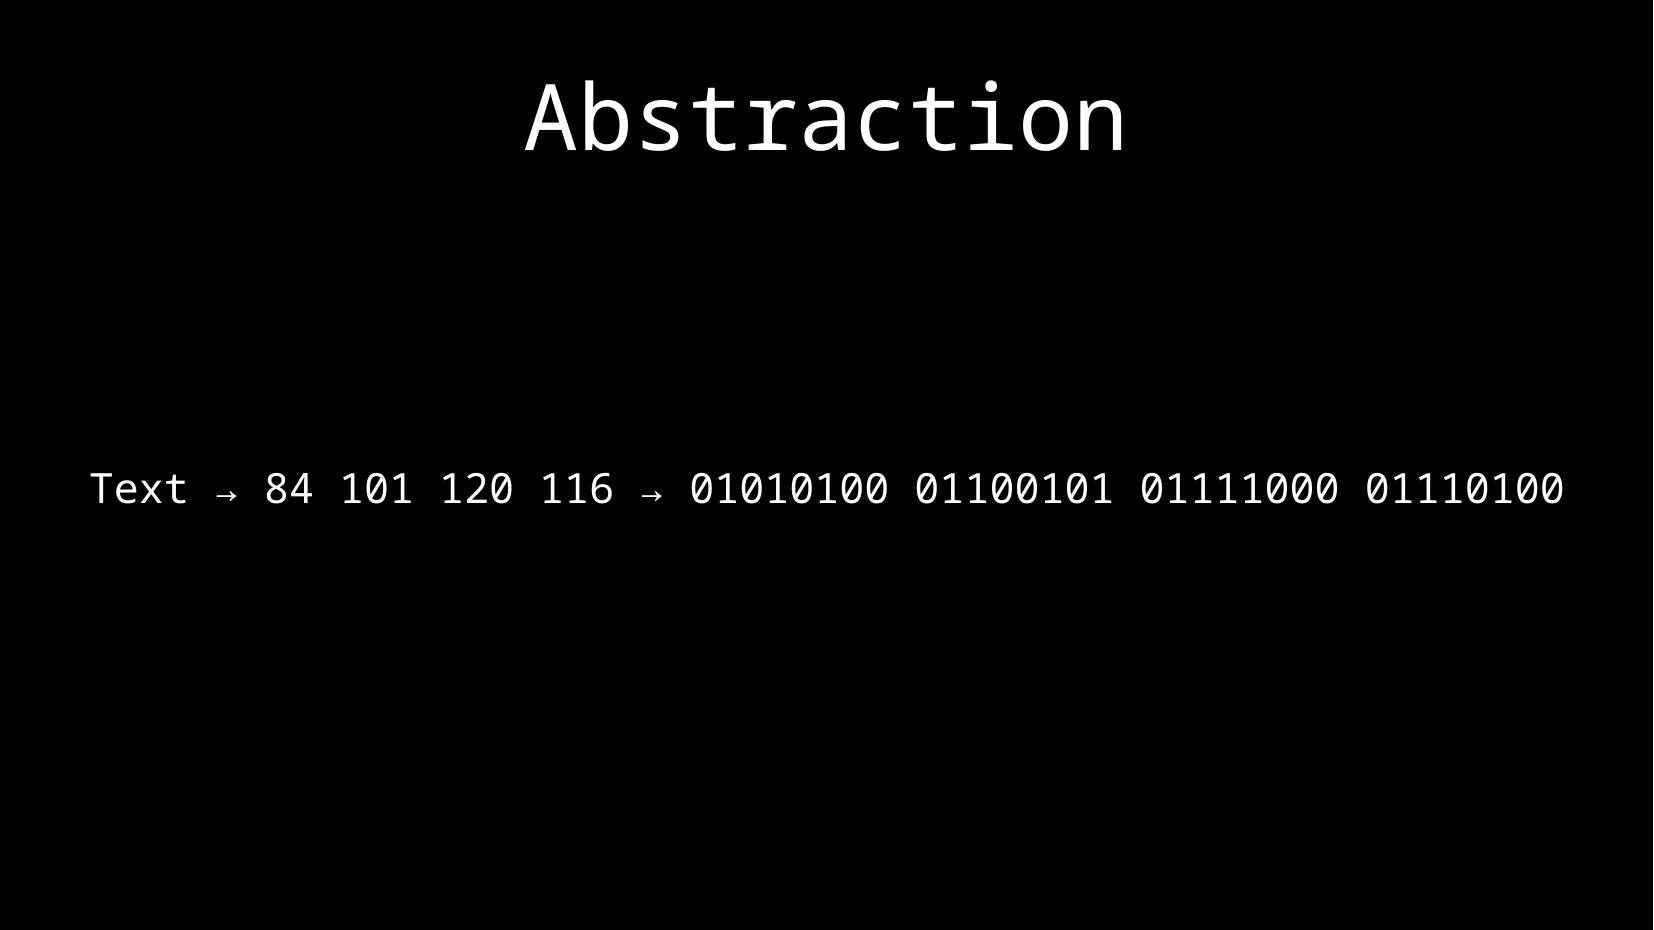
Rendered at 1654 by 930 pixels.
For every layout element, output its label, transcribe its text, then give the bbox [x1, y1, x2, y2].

title Abstraction [82, 37, 1571, 193]
subtitle Text → 84 101 120 116 → 01010100 01100101 01111000 01110100 [82, 217, 1571, 757]
